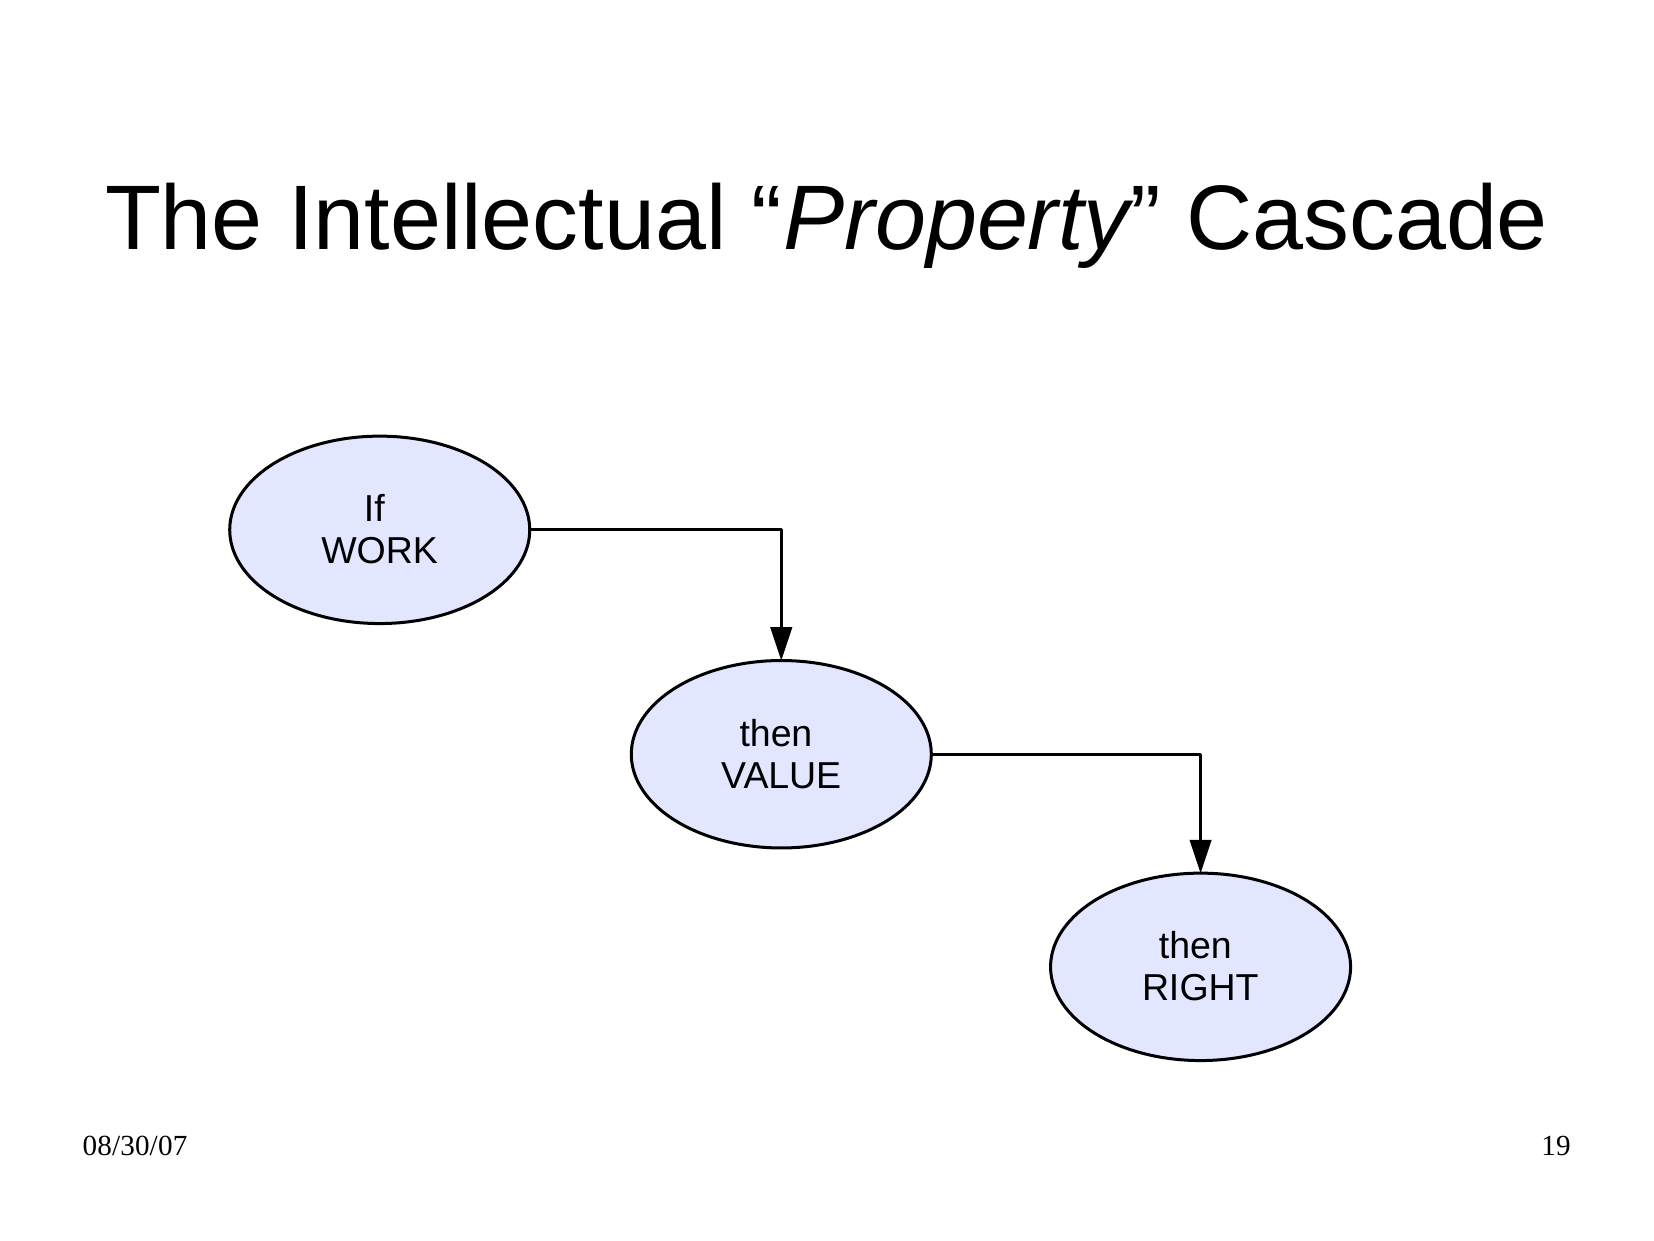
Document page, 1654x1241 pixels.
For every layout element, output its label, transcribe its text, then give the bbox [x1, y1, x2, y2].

text_box then VALUE [631, 660, 932, 848]
text_box If WORK [229, 436, 530, 624]
text_box then RIGHT [1050, 873, 1351, 1061]
title The Intellectual “Property” Cascade [82, 121, 1571, 315]
